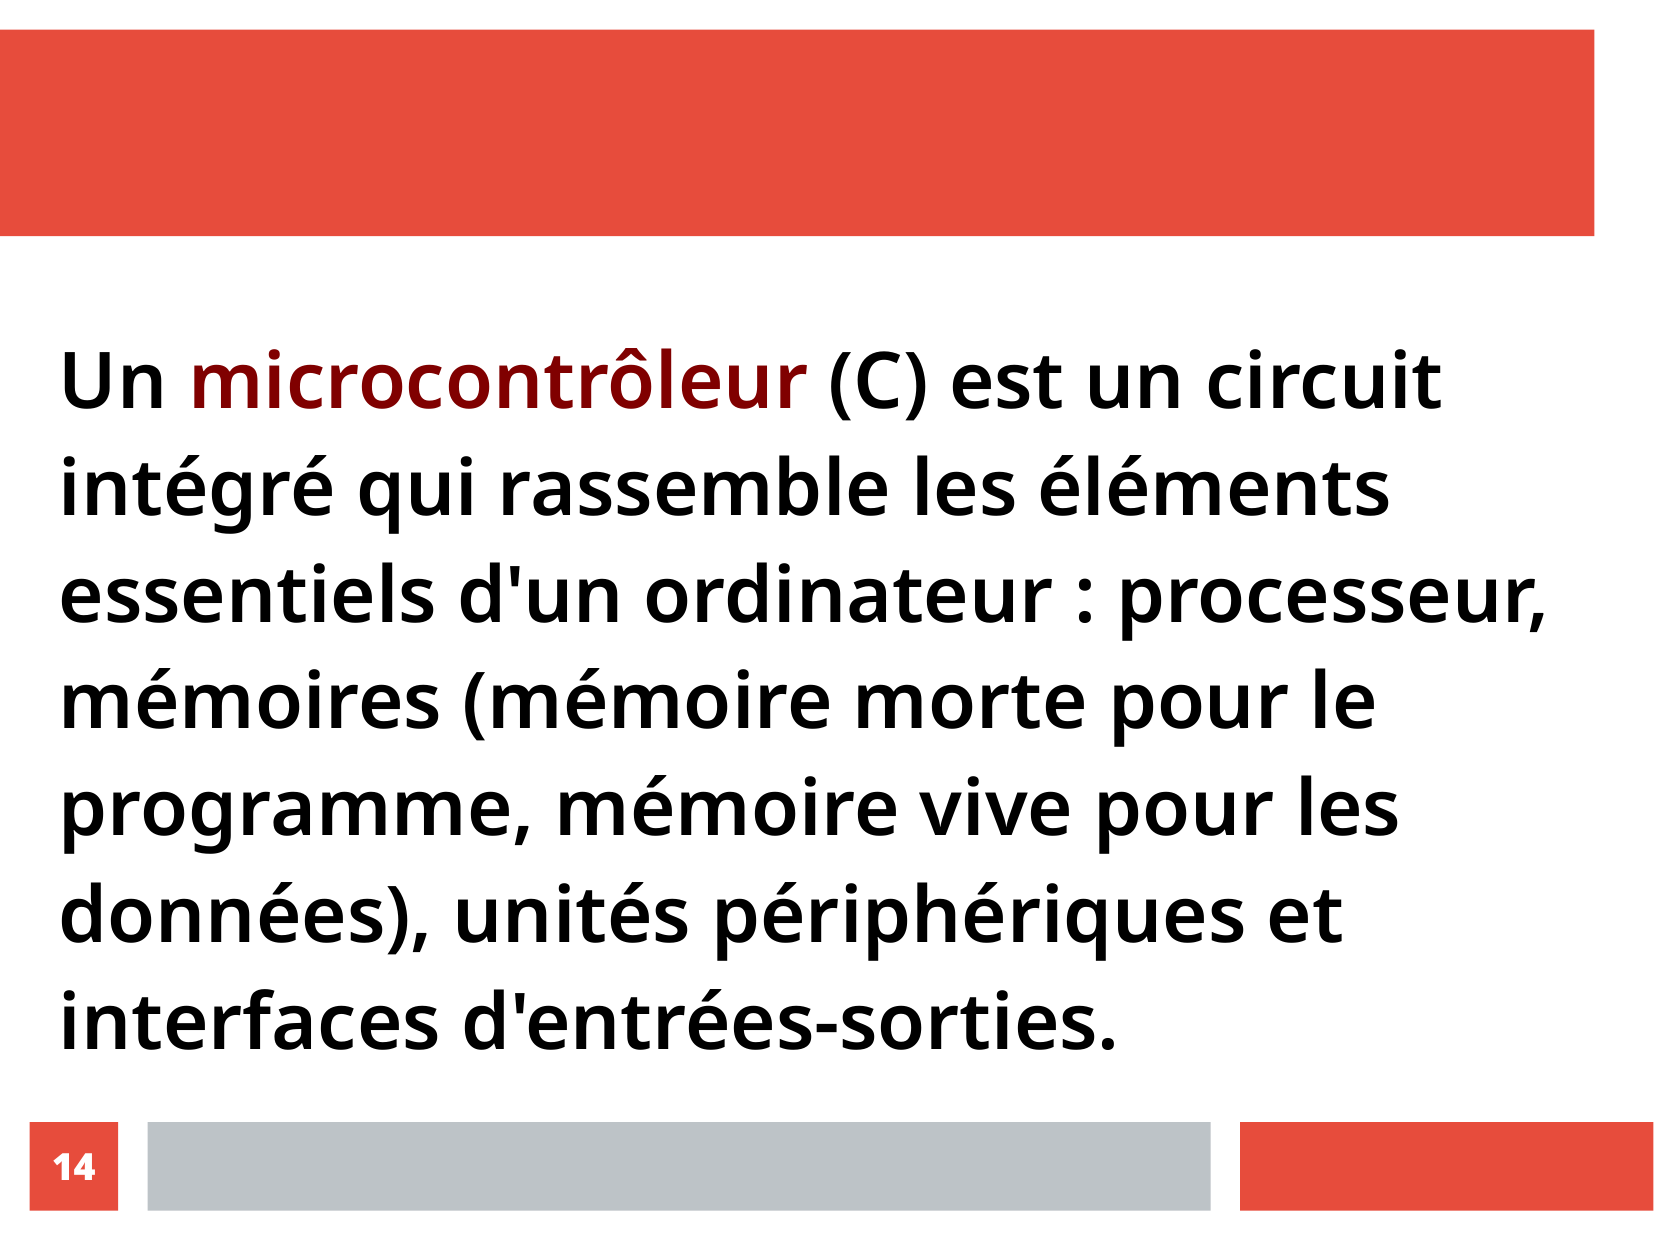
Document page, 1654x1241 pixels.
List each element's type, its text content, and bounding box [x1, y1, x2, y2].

list Un microcontrôleur (C) est un circuit intégré qui rassemble les éléments essentiels d'un ordinateur : processeur, mémoires (mémoire morte pour le programme, mémoire vive pour les données), unités périphériques et interfaces d'entrées-sorties. [59, 324, 1565, 1093]
